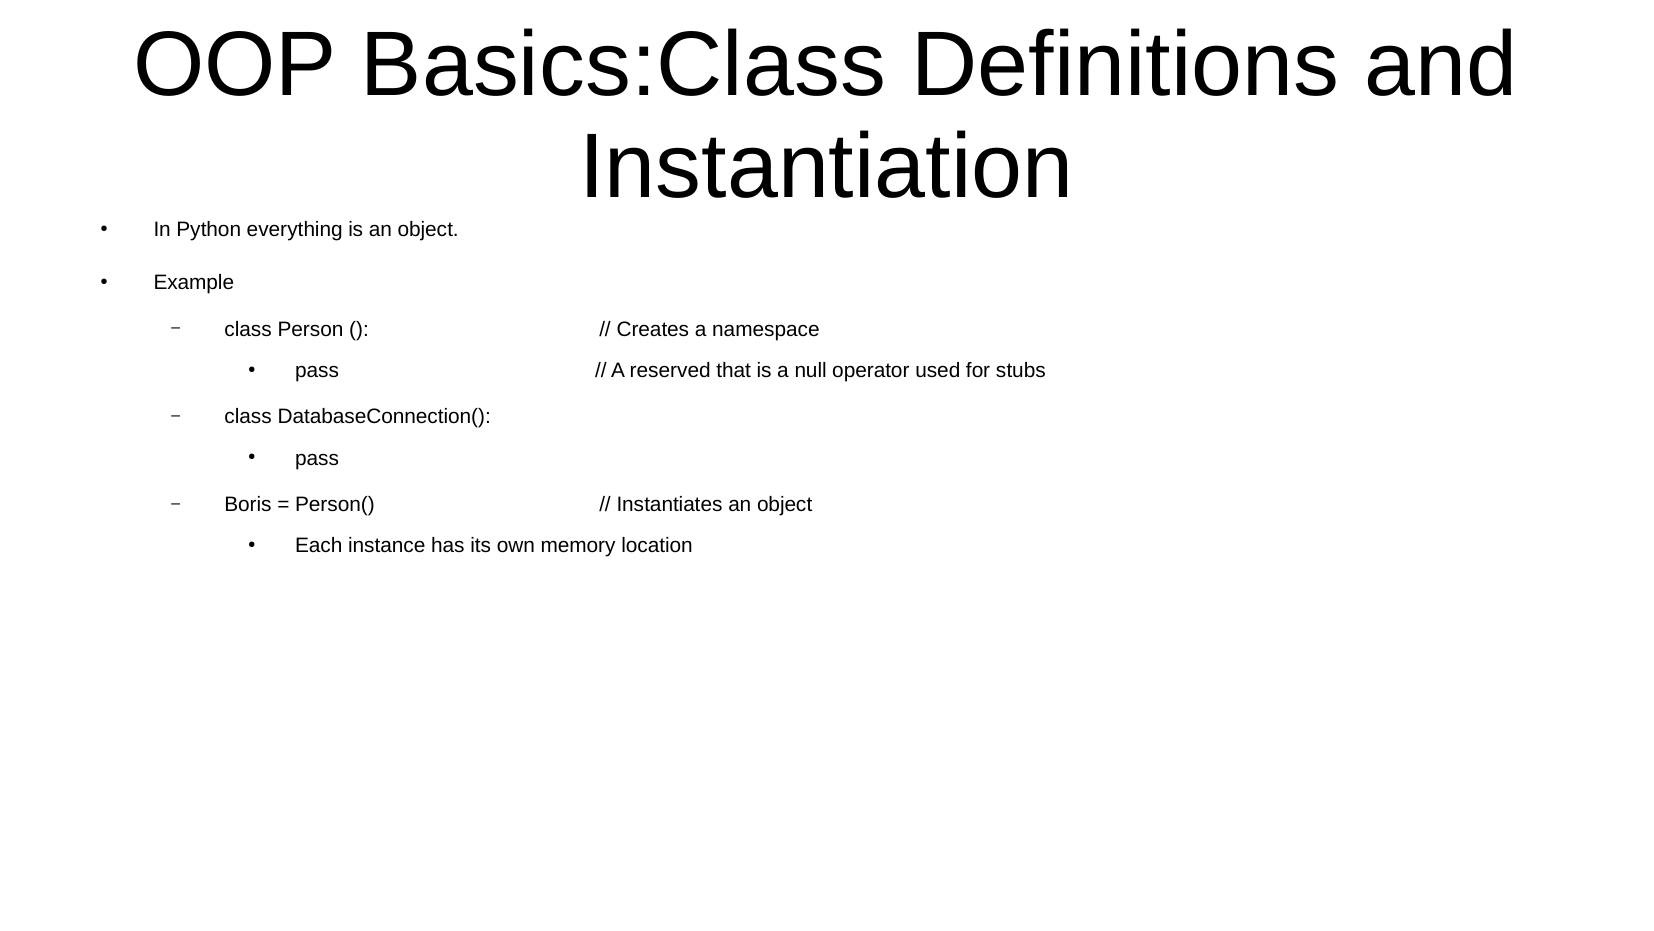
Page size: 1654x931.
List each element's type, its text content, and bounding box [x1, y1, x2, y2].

list In Python everything is an object. Example class Person (): // Creates a namespace pass // A reserved that is a null operator used for stubs class DatabaseConnection(): pass Boris = Person() // Instantiates an object Each instance has its own memory location [82, 217, 1621, 901]
title OOP Basics:Class Definitions and Instantiation [82, 12, 1571, 217]
